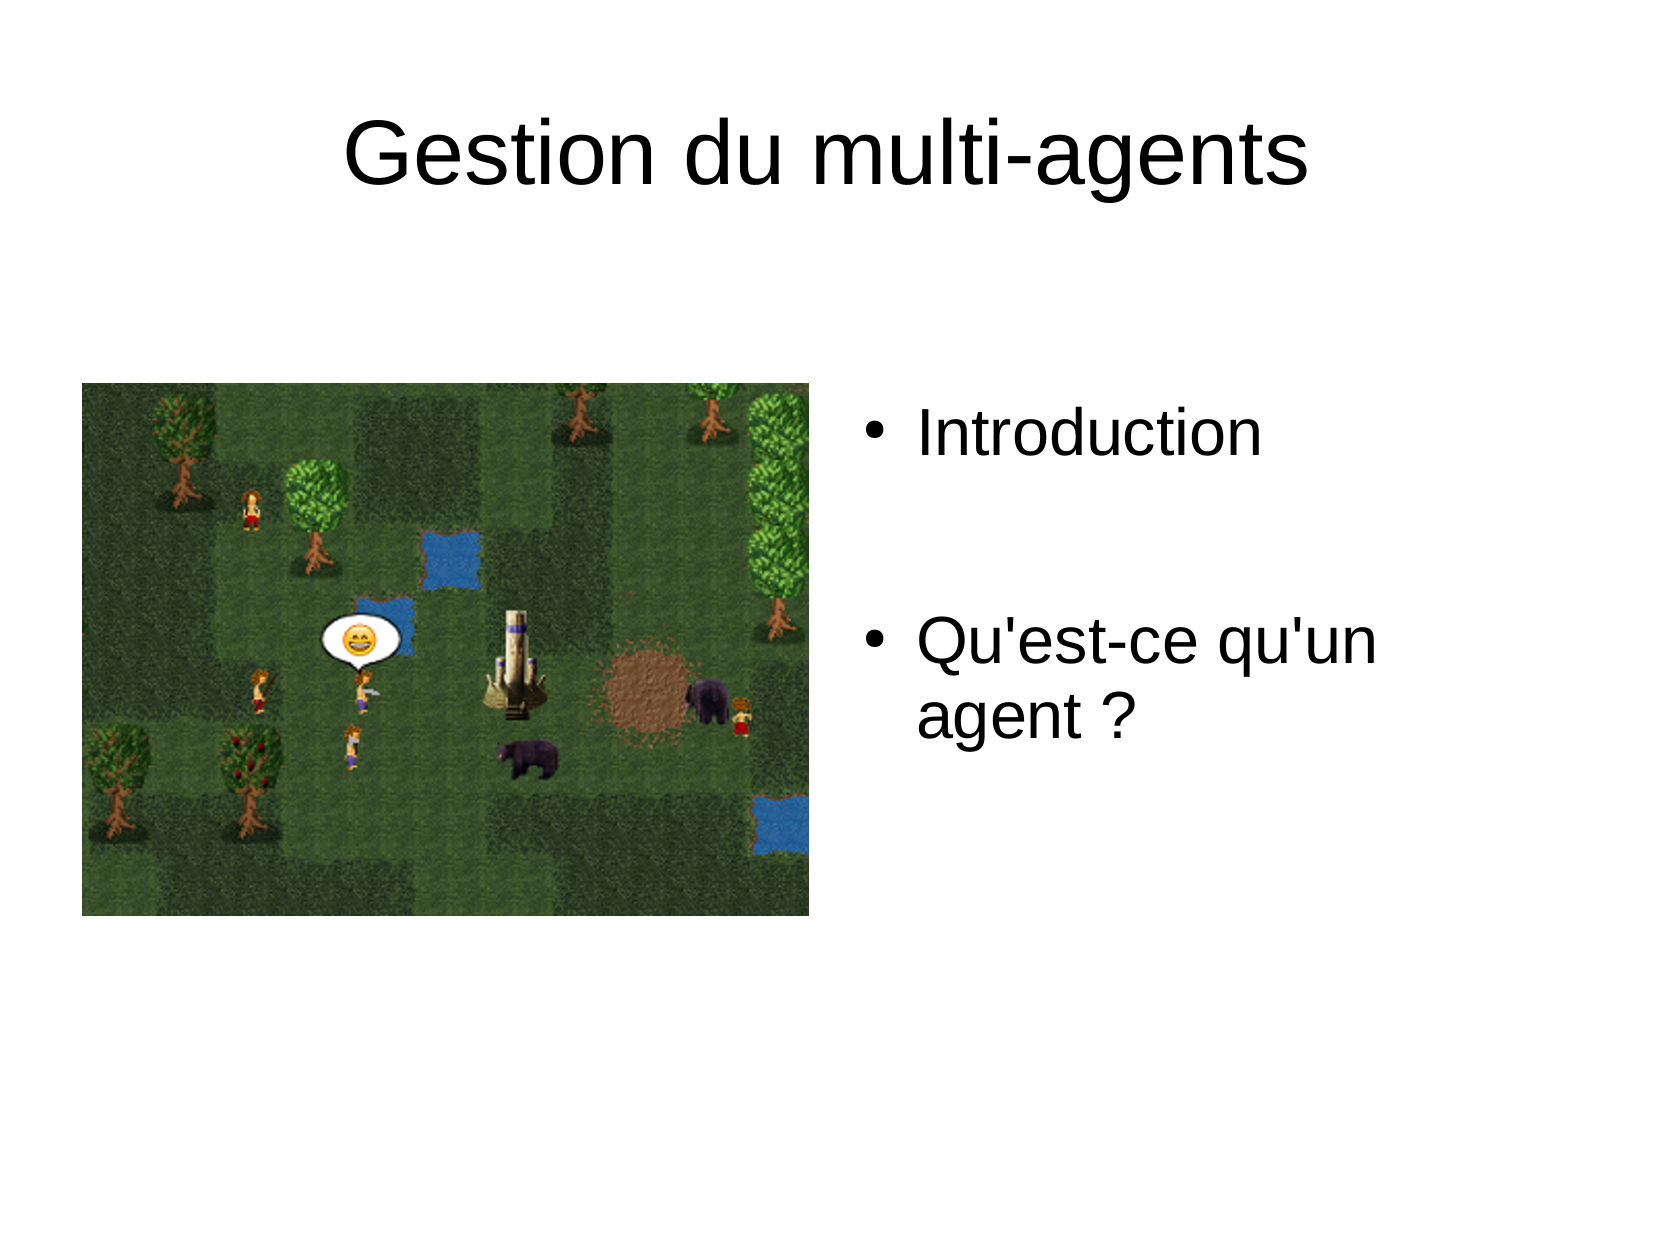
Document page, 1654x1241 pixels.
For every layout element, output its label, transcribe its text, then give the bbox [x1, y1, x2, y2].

title Gestion du multi-agents [82, 49, 1571, 257]
list Introduction Qu'est-ce qu'un agent ? [845, 290, 1572, 1010]
picture [82, 383, 809, 916]
